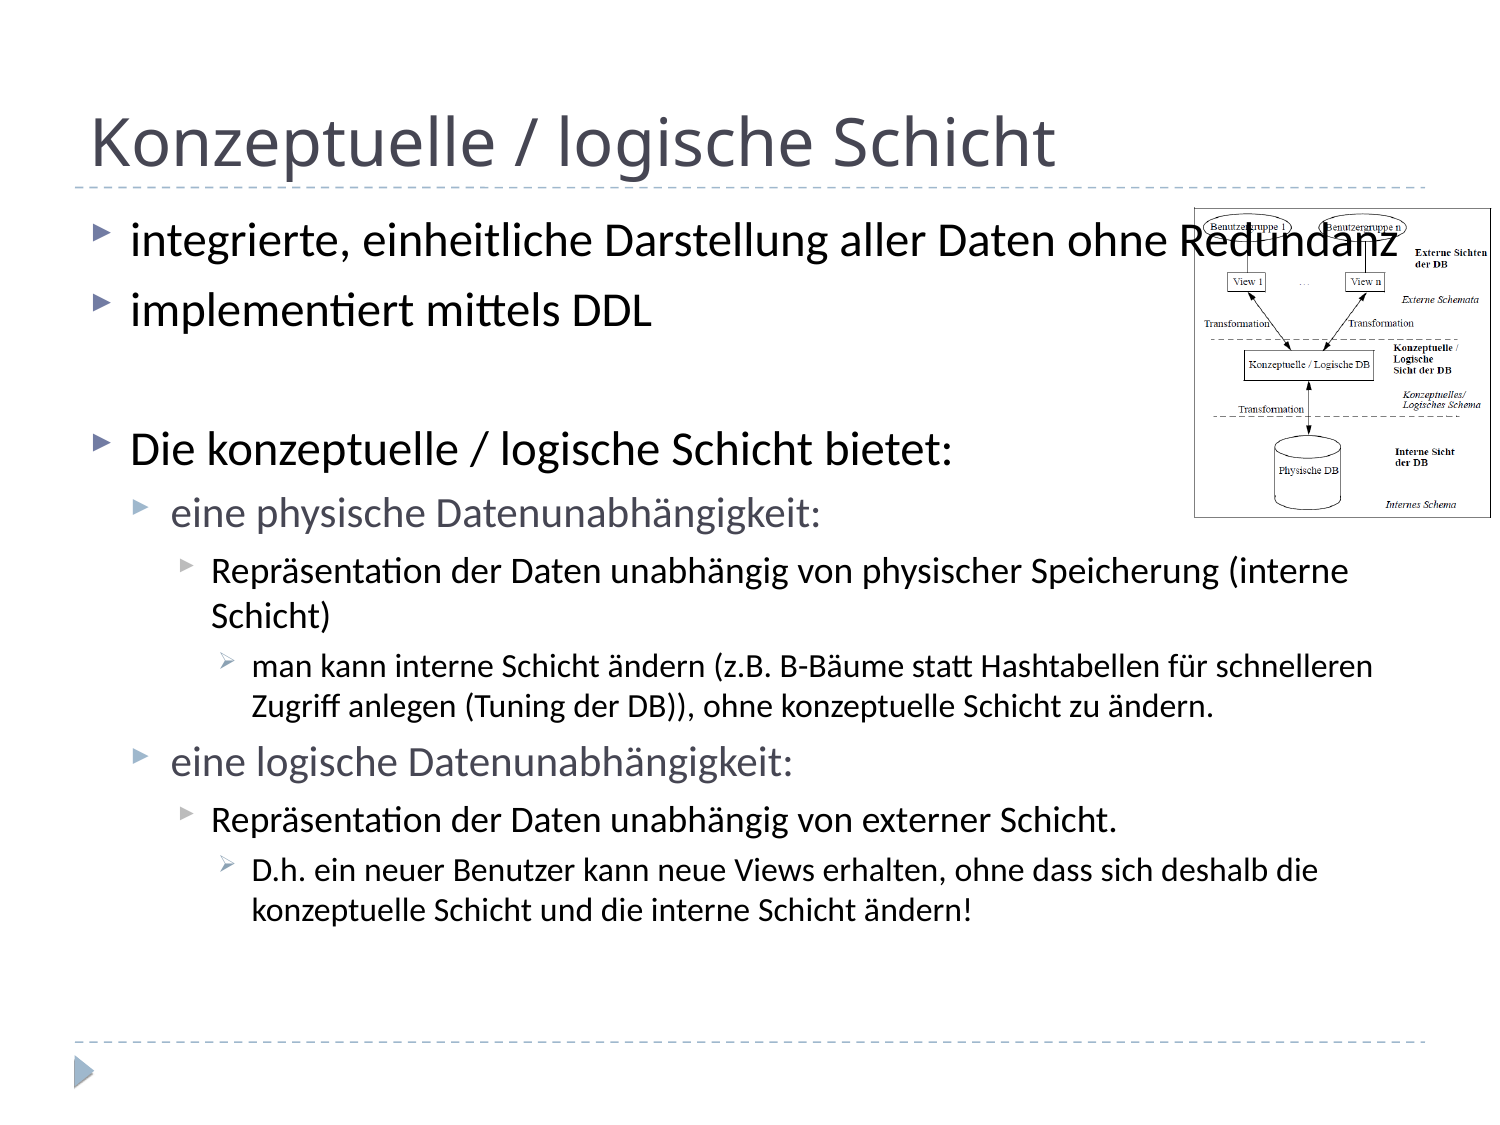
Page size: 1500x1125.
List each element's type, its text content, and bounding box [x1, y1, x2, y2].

picture [1425, 203, 1500, 530]
list integrierte, einheitliche Darstellung aller Daten ohne Redundanz implementiert mittels DDL Die konzeptuelle / logische Schicht bietet: eine physische Datenunabhängigkeit: Repräsentation der Daten unabhängig von physischer Speicherung (interne Schicht) man kann interne Schicht ändern (z.B. B-Bäume statt Hashtabellen für schnelleren Zugriff anlegen (Tuning der DB)), ohne konzeptuelle Schicht zu ändern. eine logische Datenunabhängigkeit: Repräsentation der Daten unabhängig von externer Schicht. D.h. ein neuer Benutzer kann neue Views erhalten, ohne dass sich deshalb die konzeptuelle Schicht und die interne Schicht ändern! [75, 200, 1425, 1010]
title Konzeptuelle / logische Schicht [75, 24, 1425, 188]
